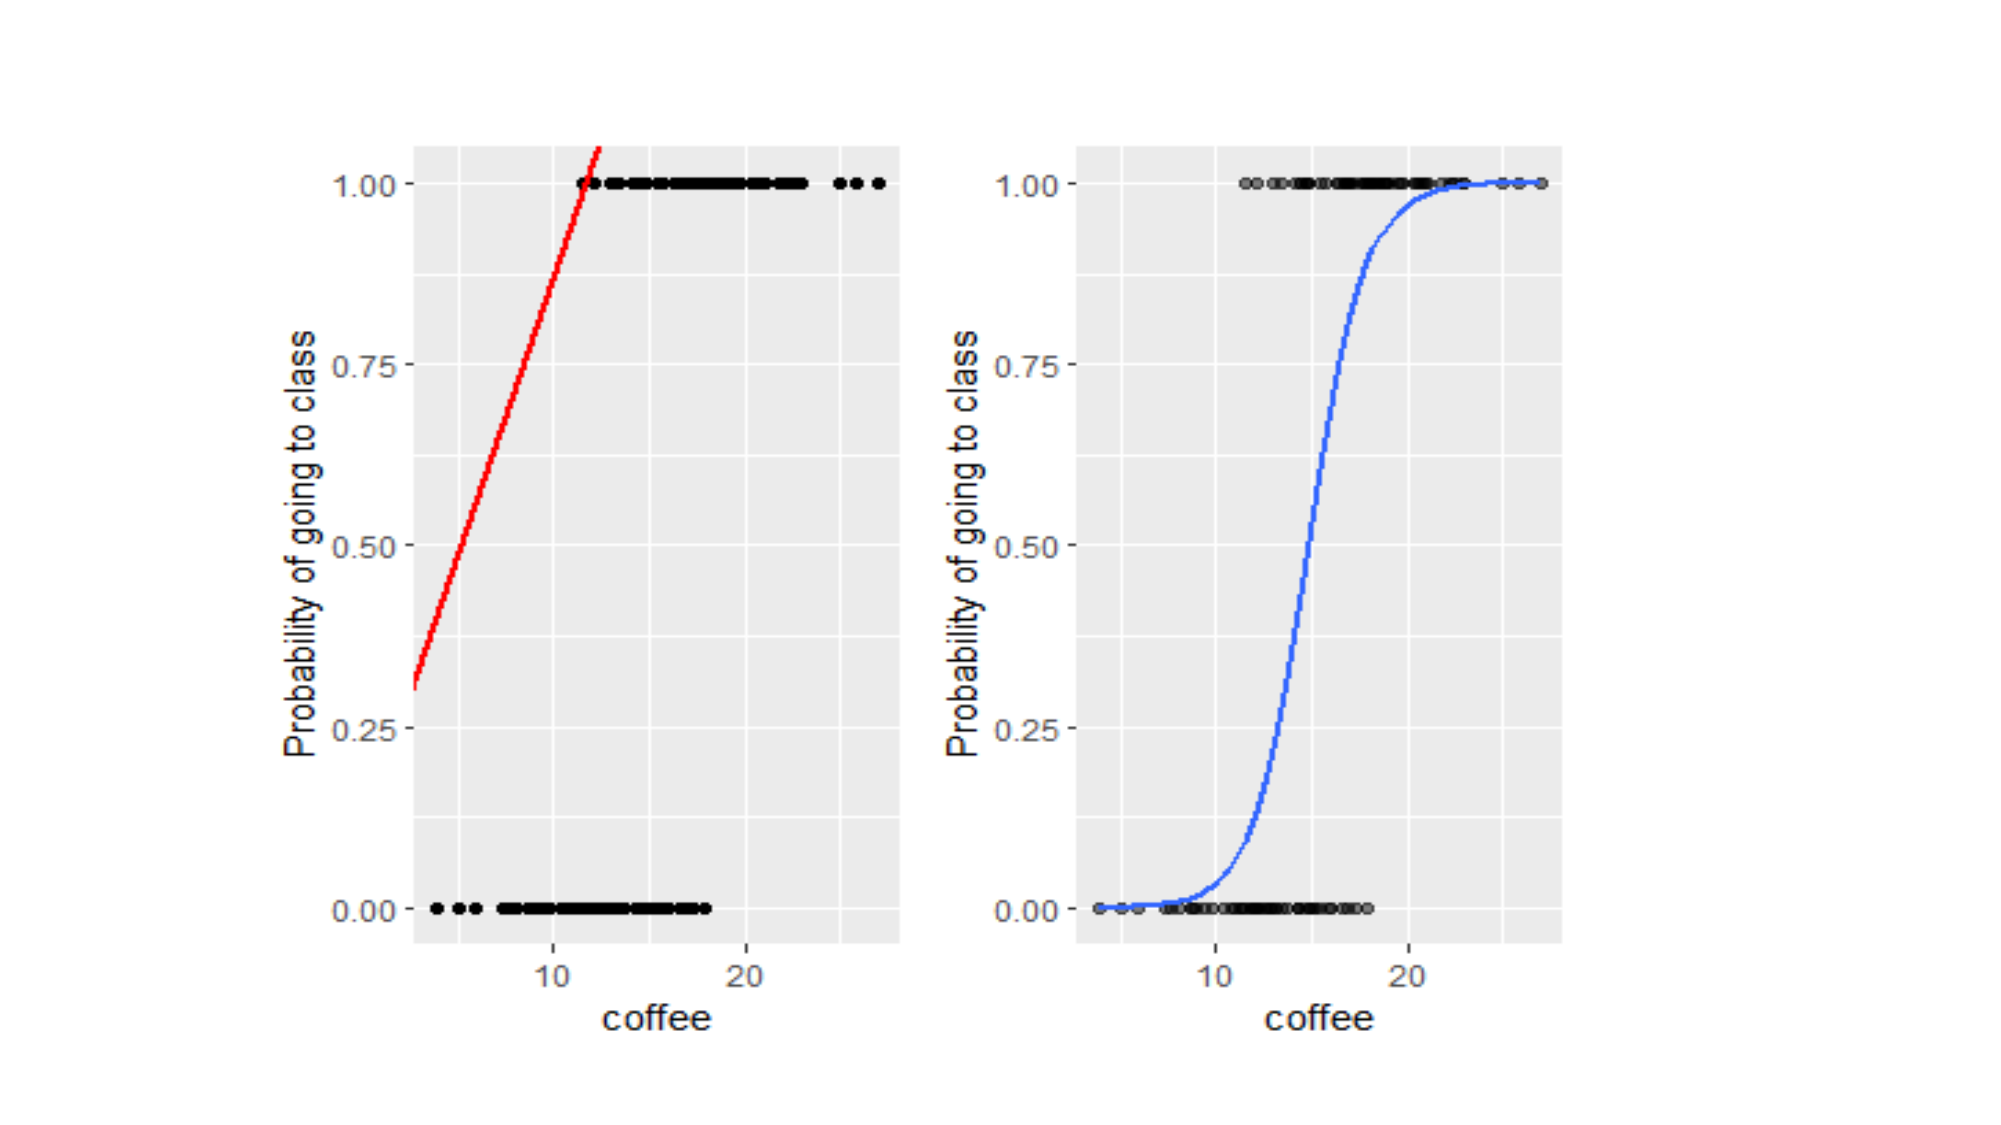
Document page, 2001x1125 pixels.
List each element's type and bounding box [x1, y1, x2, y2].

picture [260, 130, 1585, 1055]
